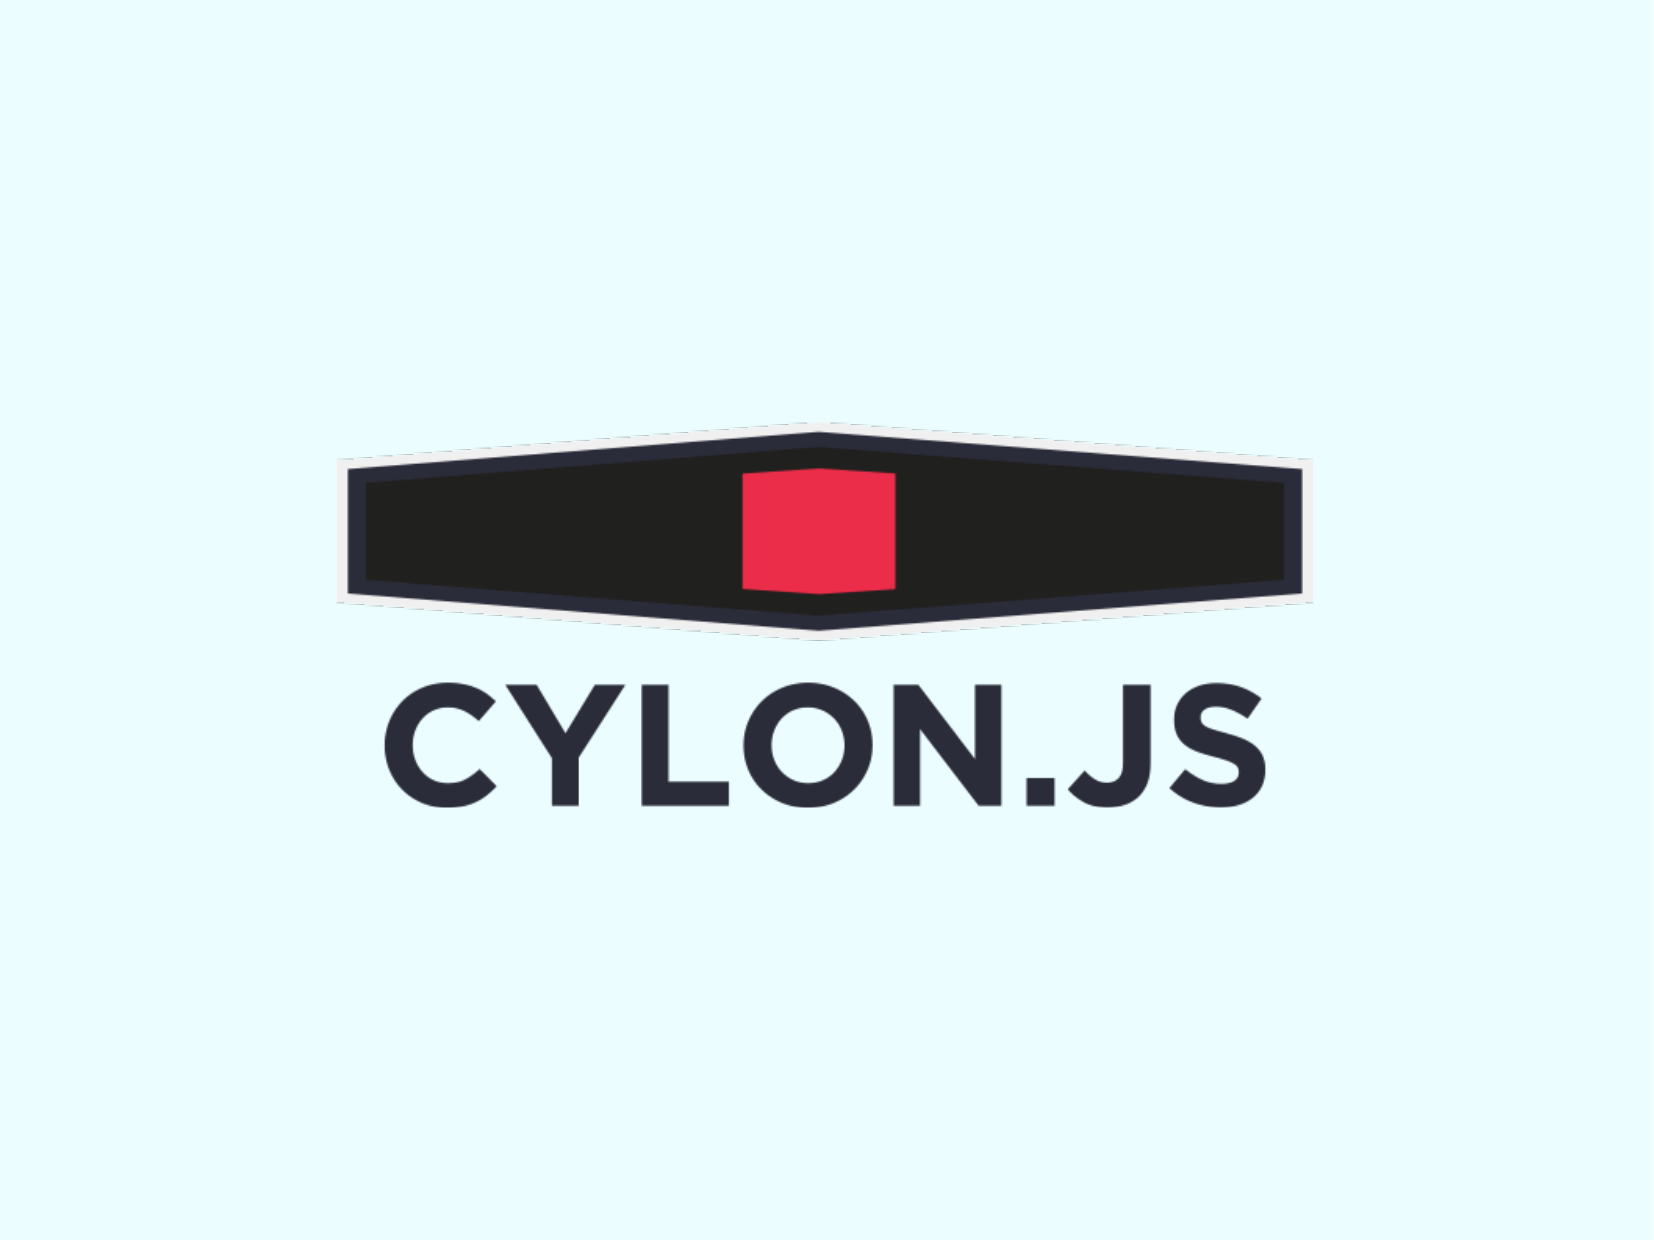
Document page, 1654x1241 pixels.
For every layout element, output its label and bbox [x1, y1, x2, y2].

text_box [79, 80, 1568, 1156]
picture [199, 367, 1450, 855]
